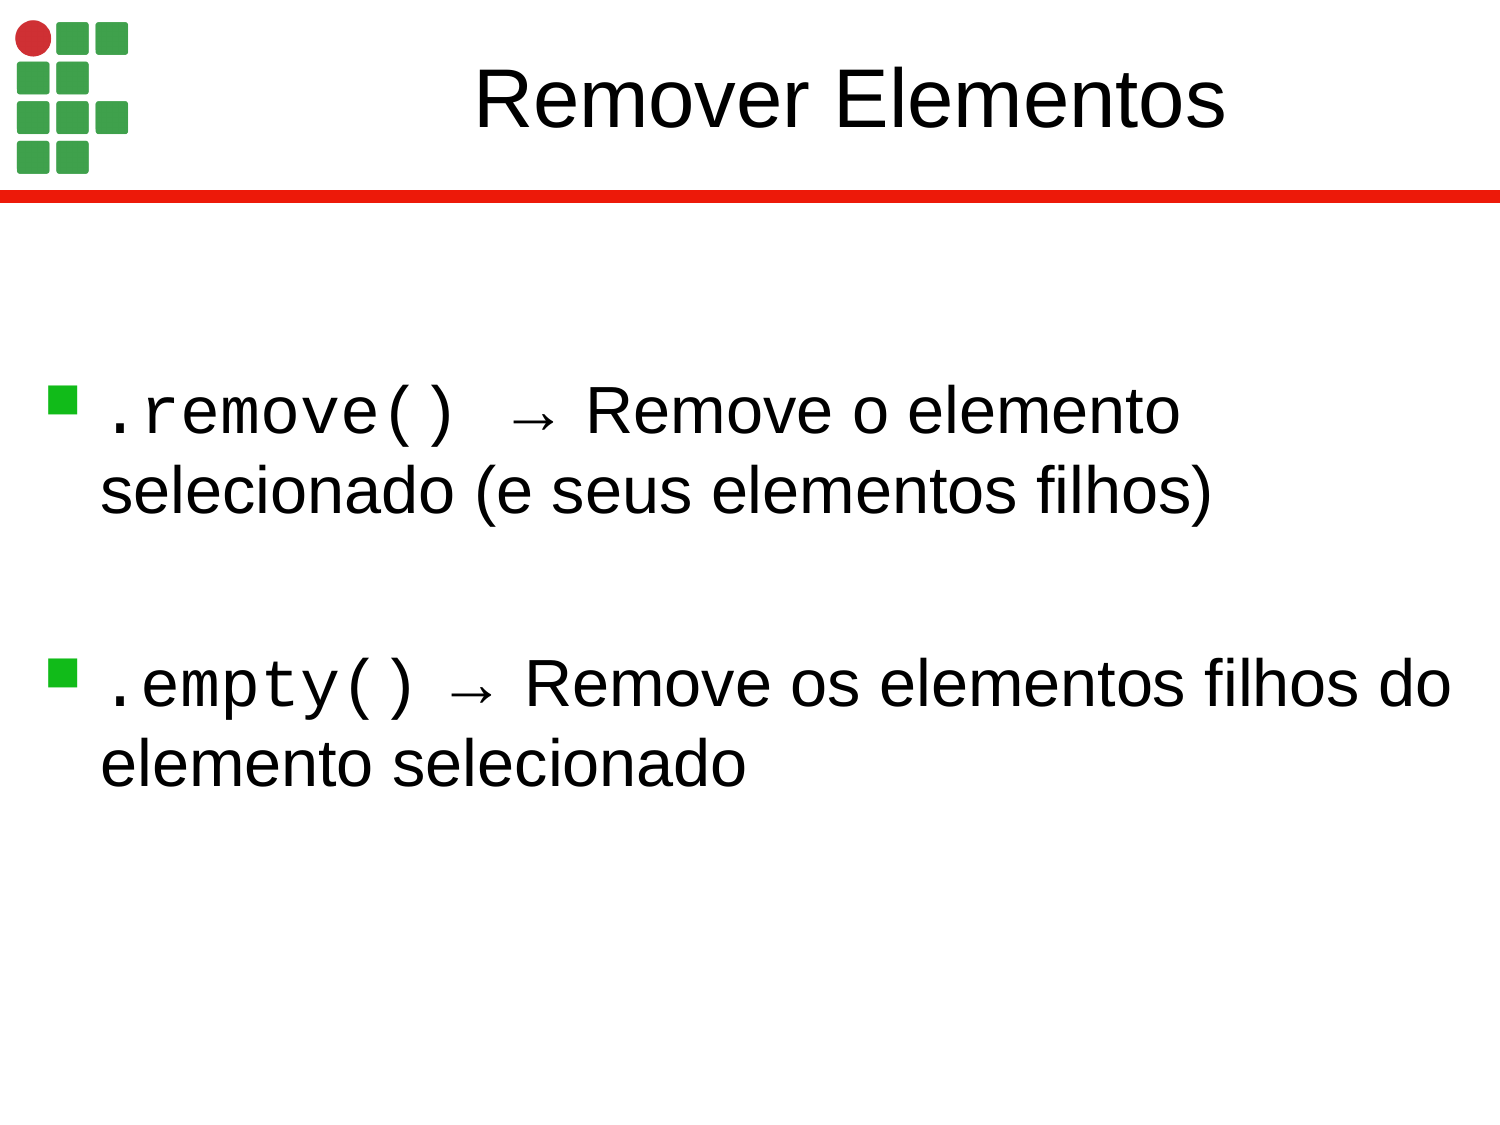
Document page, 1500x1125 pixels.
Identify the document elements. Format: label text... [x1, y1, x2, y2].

list .remove() → Remove o elemento selecionado (e seus elementos filhos) .empty() → Remove os elementos filhos do elemento selecionado [29, 207, 1471, 1087]
title Remover Elementos [230, 0, 1471, 202]
picture [14, 16, 130, 178]
